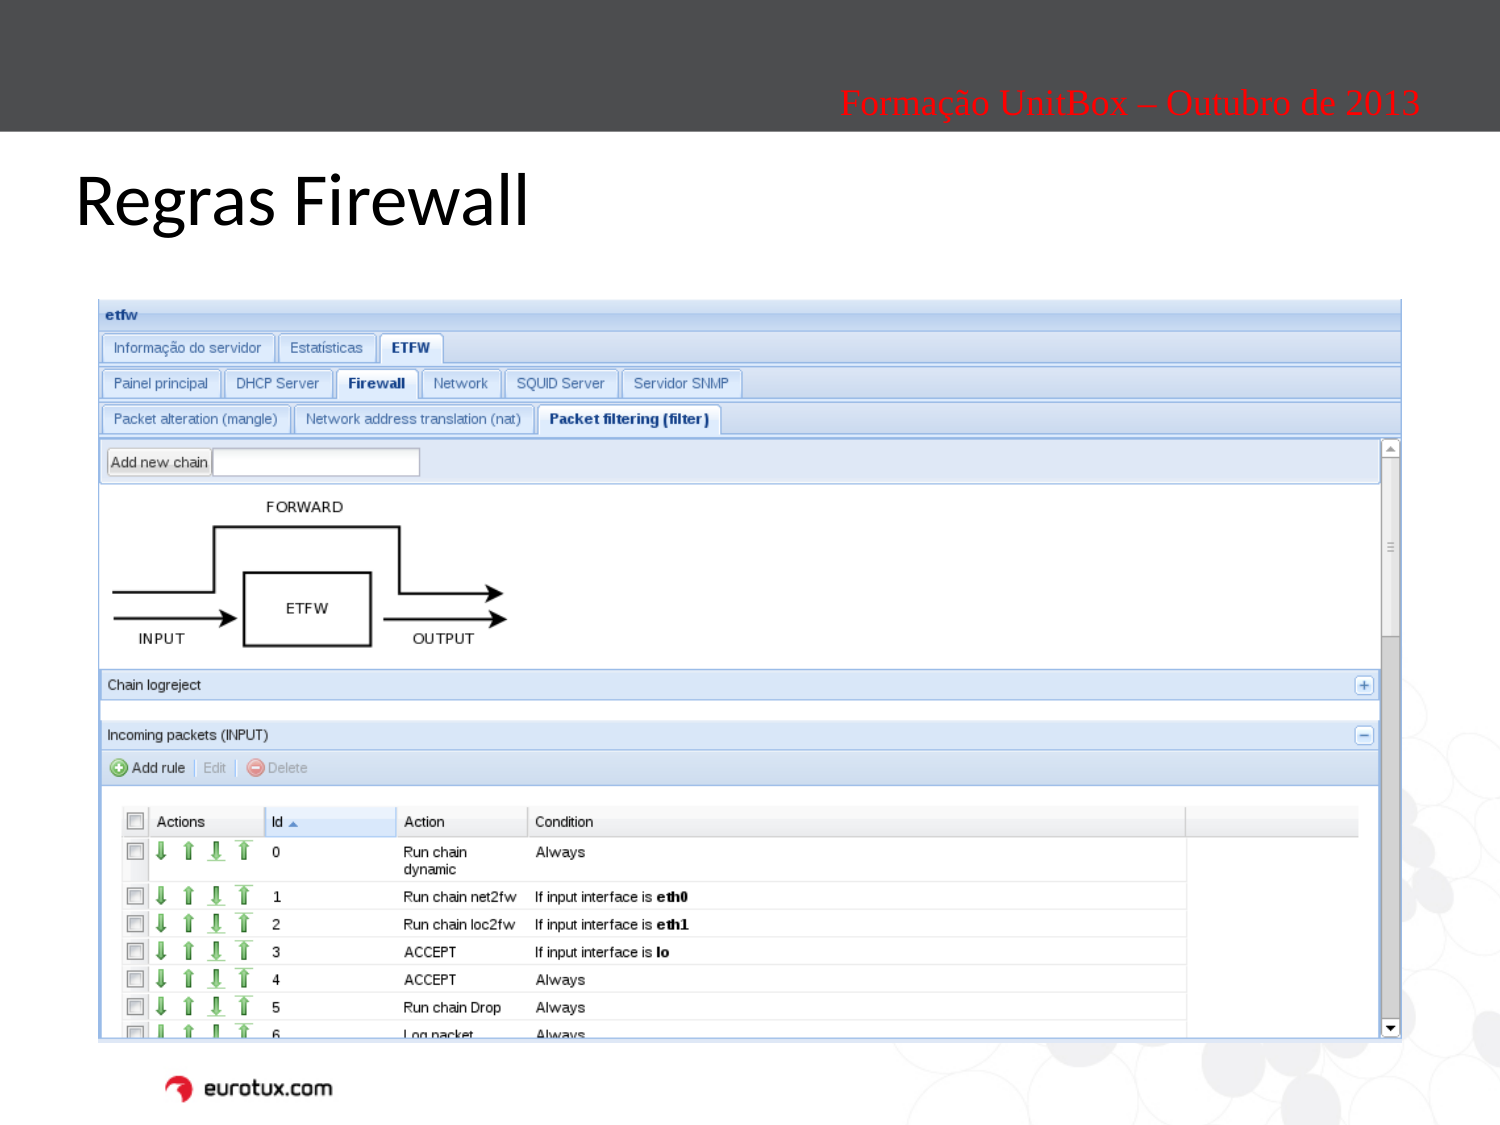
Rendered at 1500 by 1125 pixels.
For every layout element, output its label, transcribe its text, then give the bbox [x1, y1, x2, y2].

picture [0, 0, 1500, 1125]
title Regras Firewall [75, 112, 1425, 301]
